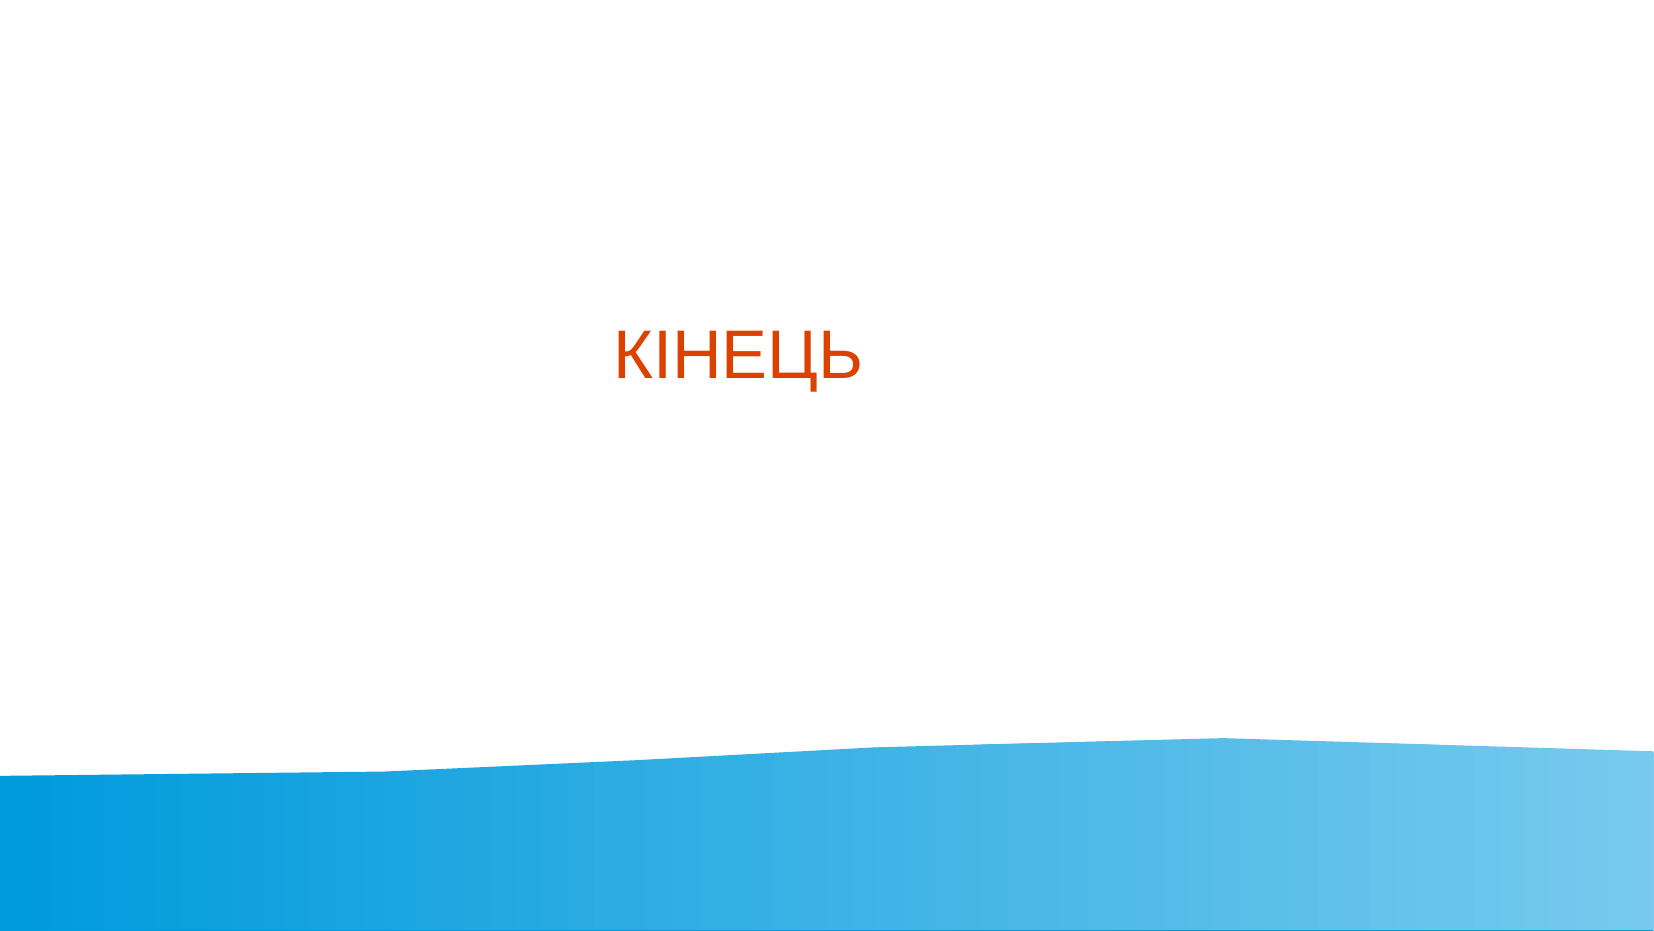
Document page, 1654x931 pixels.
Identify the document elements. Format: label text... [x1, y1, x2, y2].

title КІНЕЦЬ [0, 265, 1477, 443]
